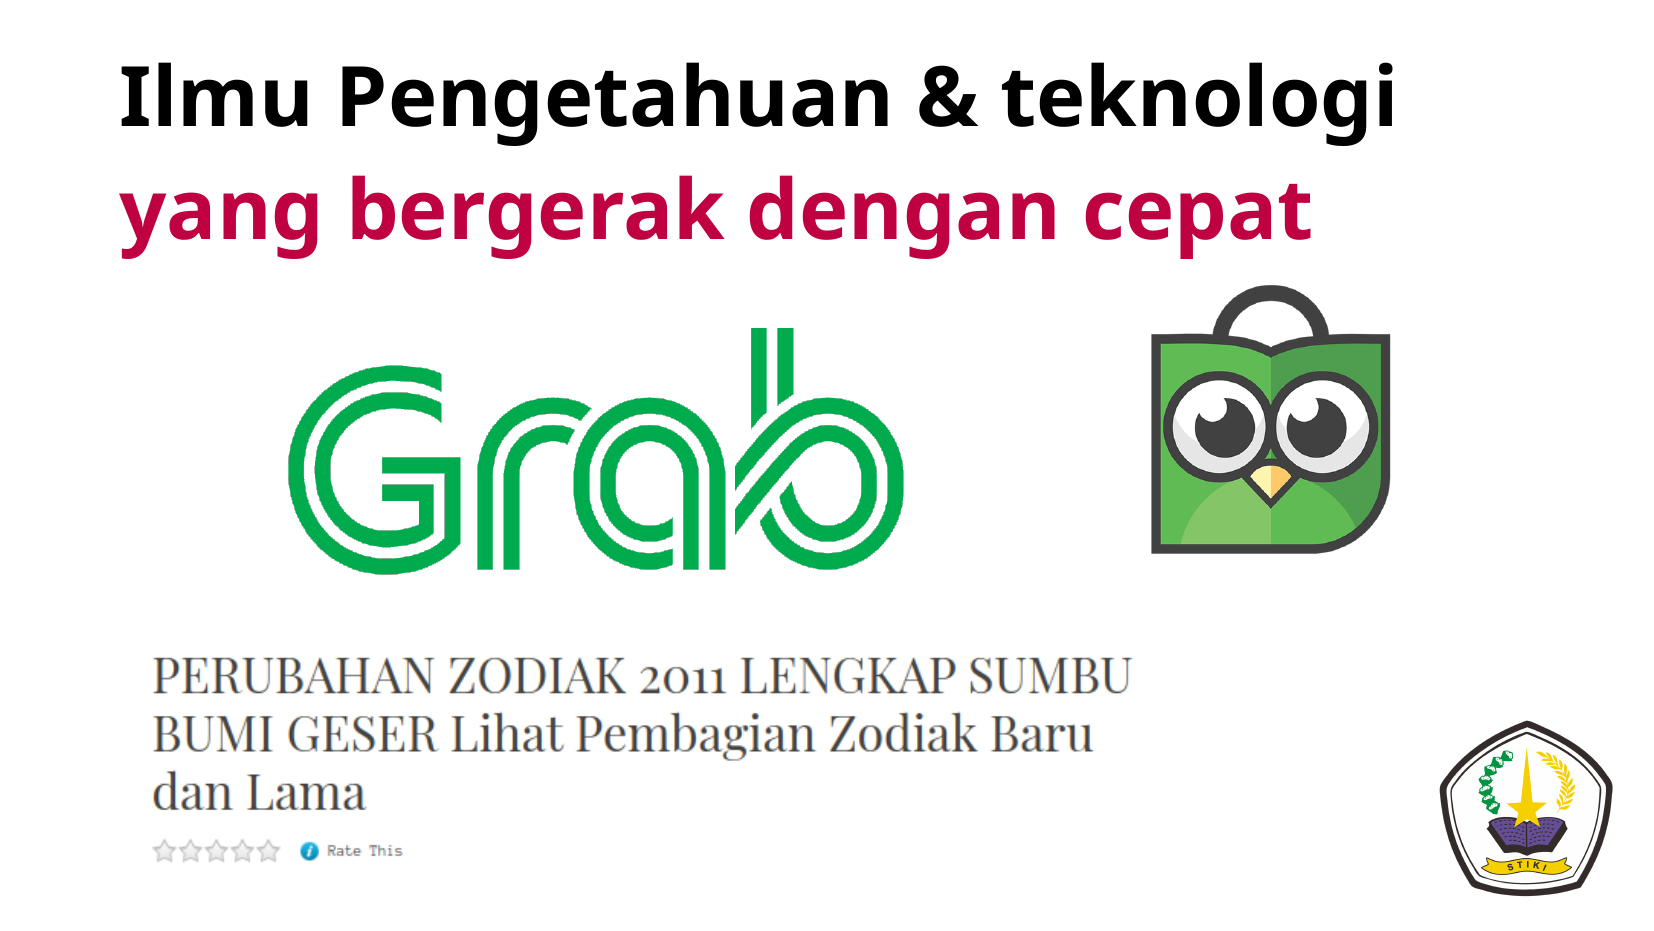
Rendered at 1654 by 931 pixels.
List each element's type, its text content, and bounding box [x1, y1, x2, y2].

text_box Ilmu Pengetahuan & teknologi yang bergerak dengan cepat [105, 30, 1561, 267]
picture [1434, 718, 1621, 901]
picture [90, 204, 1486, 896]
